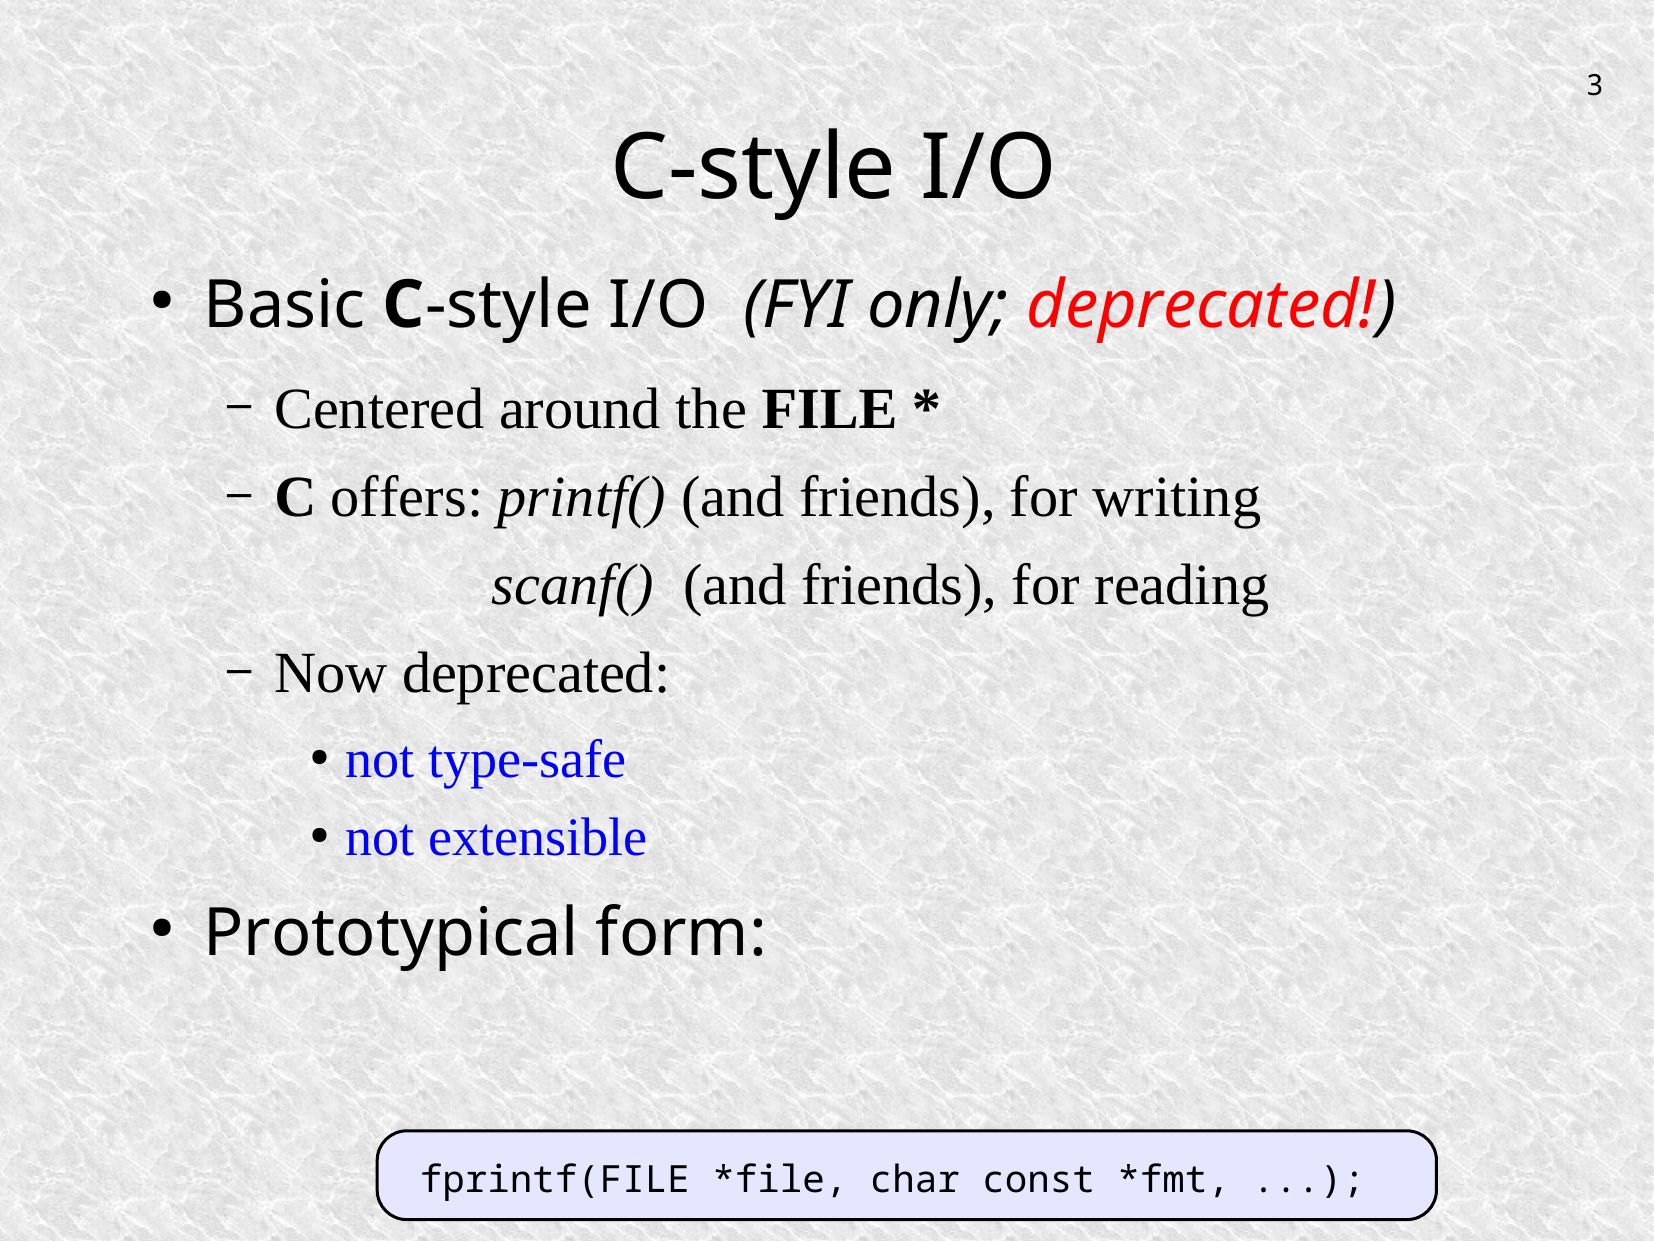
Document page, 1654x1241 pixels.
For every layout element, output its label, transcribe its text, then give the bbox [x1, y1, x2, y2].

text_box [377, 1130, 1437, 1220]
list Basic C-style I/O (FYI only; deprecated!) Centered around the FILE * C offers: printf() (and friends), for writing scanf() (and friends), for reading Now deprecated: not type-safe not extensible Prototypical form: [132, 256, 1545, 1117]
text_box fprintf(FILE *file, char const *fmt, ...); [419, 1152, 1365, 1198]
picture [0, 0, 1654, 1241]
title C-style I/O [128, 59, 1541, 267]
